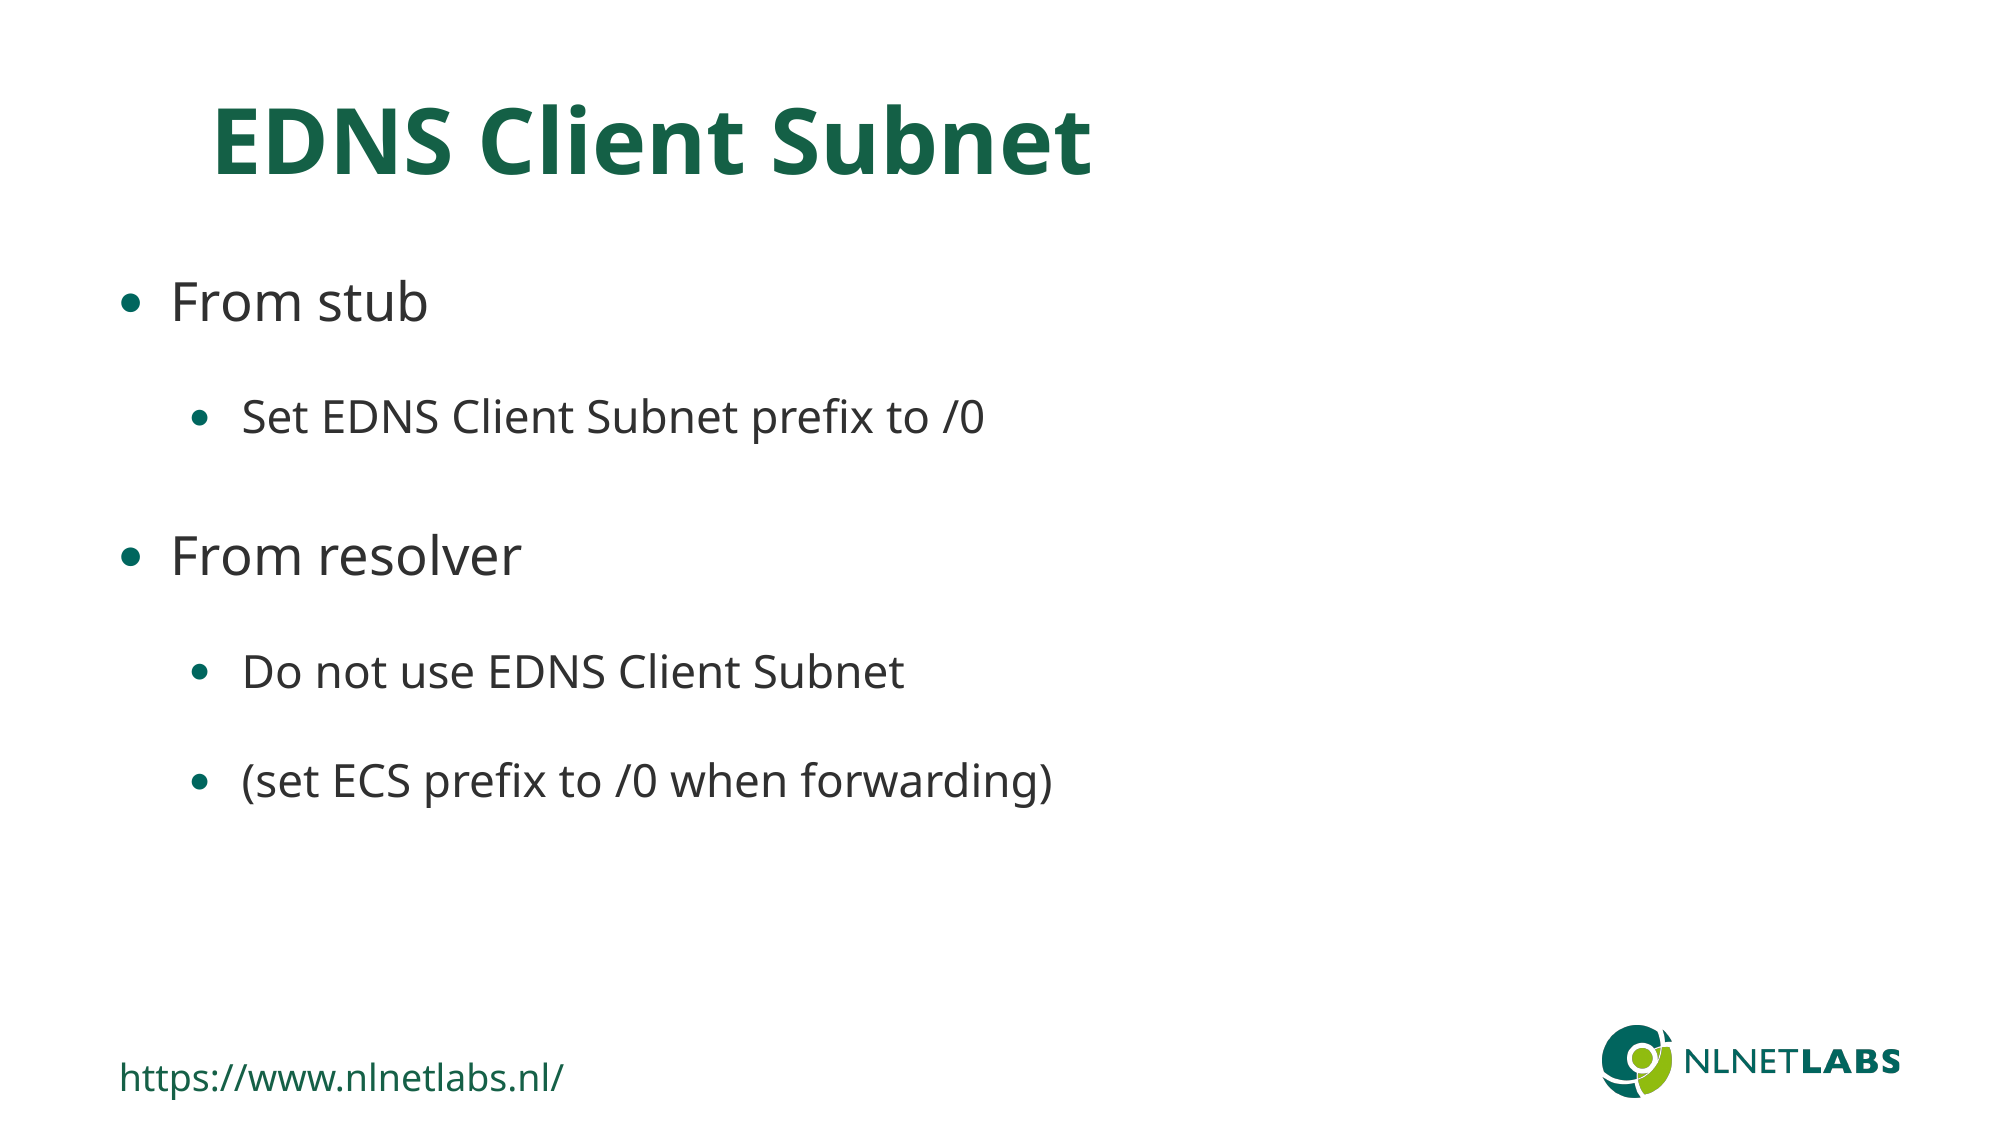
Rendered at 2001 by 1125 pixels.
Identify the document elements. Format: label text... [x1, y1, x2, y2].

picture [1602, 1025, 1900, 1098]
title EDNS Client Subnet [210, 44, 1900, 233]
list From stub Set EDNS Client Subnet prefix to /0 From resolver Do not use EDNS Client Subnet (set ECS prefix to /0 when forwarding) [99, 263, 1900, 916]
